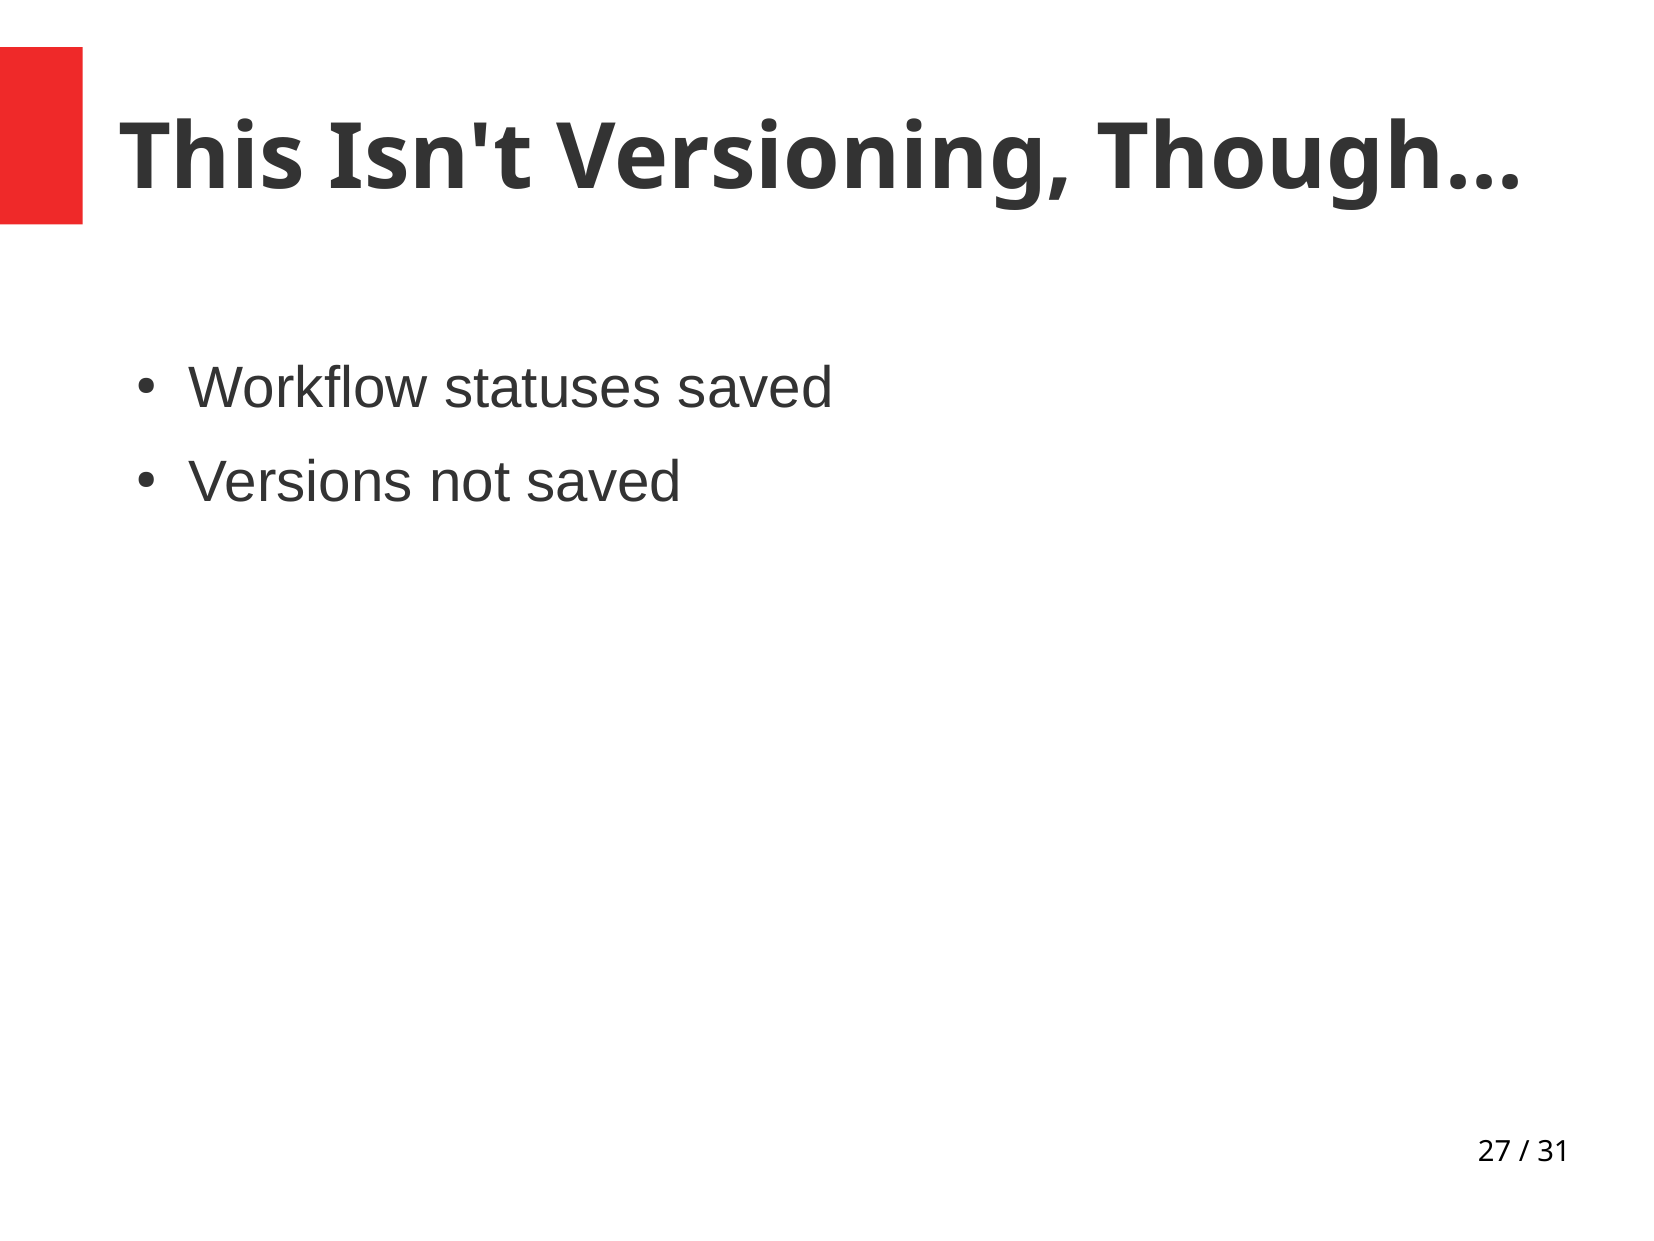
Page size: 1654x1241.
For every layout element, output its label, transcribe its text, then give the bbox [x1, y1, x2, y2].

title This Isn't Versioning, Though... [118, 49, 1571, 257]
list Workflow statuses saved Versions not saved [118, 354, 1536, 1074]
